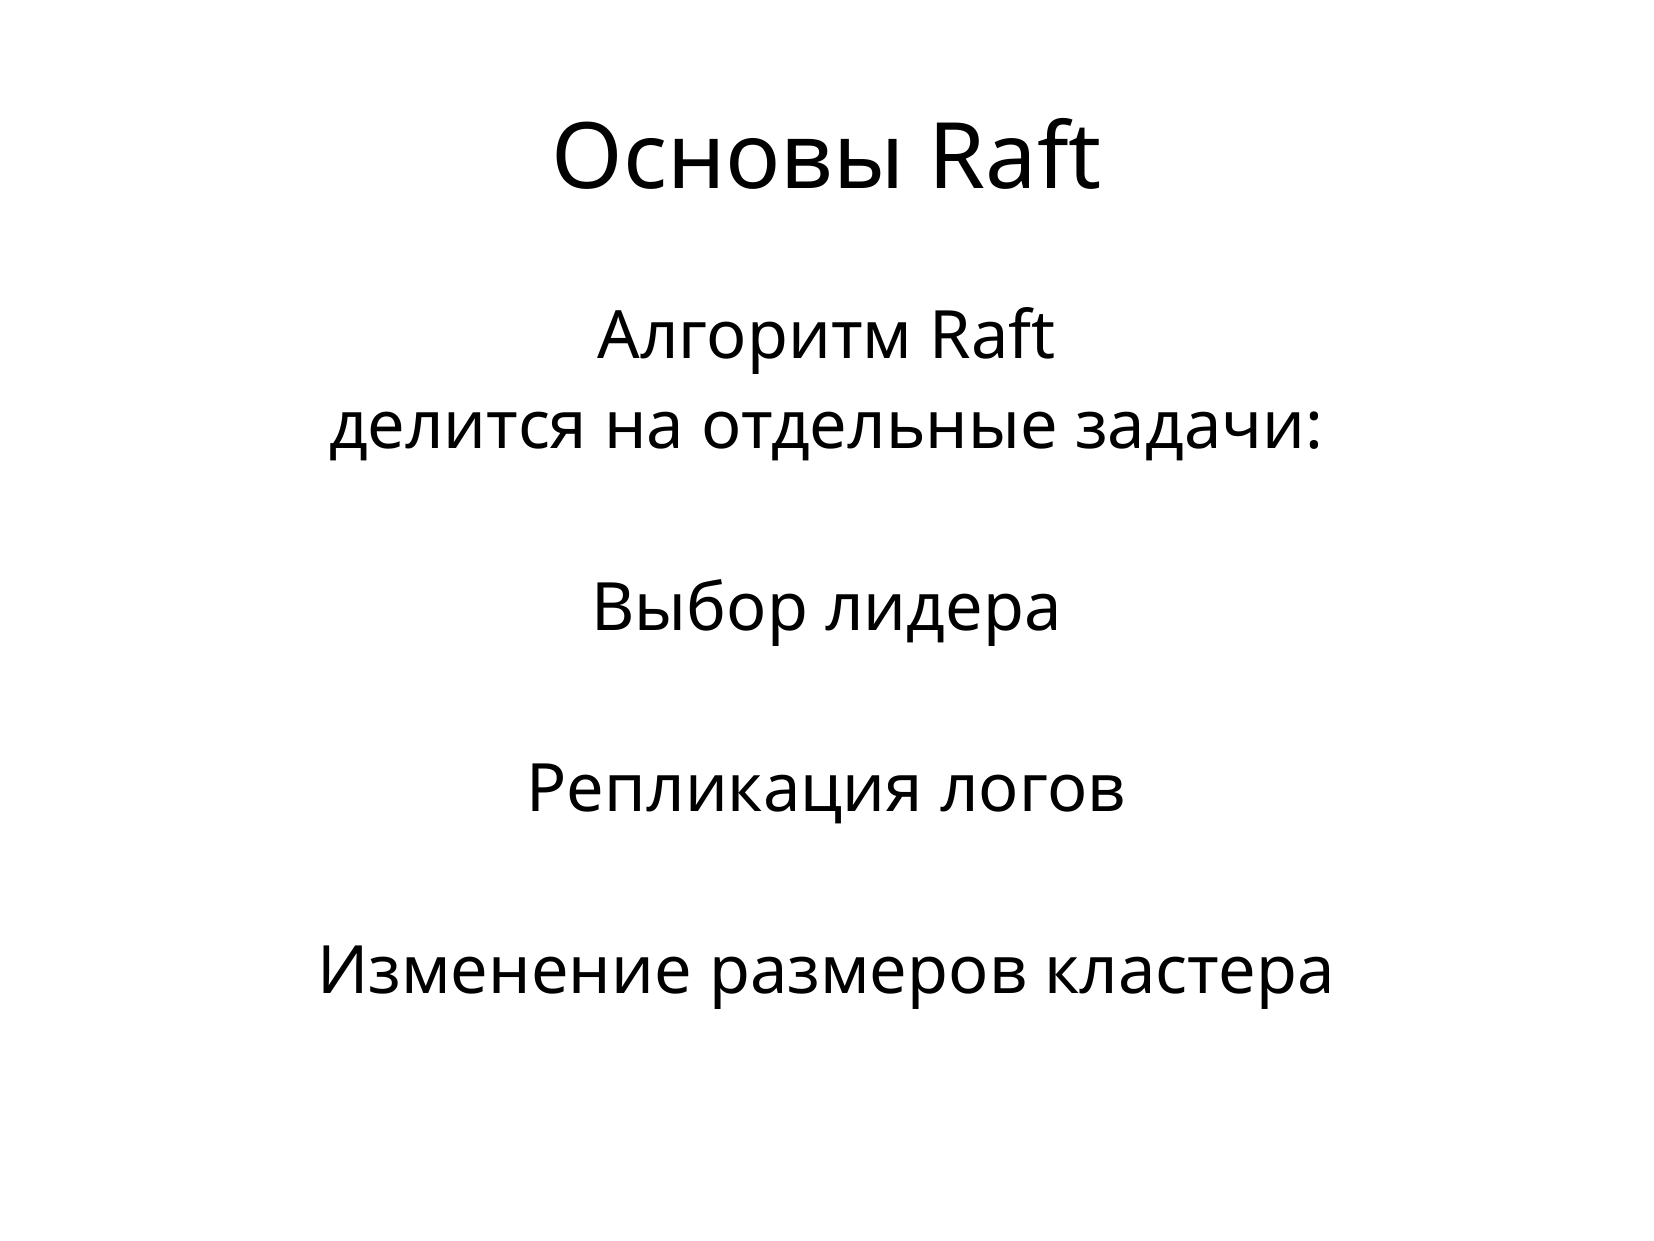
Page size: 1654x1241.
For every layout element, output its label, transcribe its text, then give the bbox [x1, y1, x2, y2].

subtitle Алгоритм Raft делится на отдельные задачи: Выбор лидера Репликация логов Изменение размеров кластера [82, 290, 1571, 1010]
title Основы Raft [82, 49, 1571, 257]
